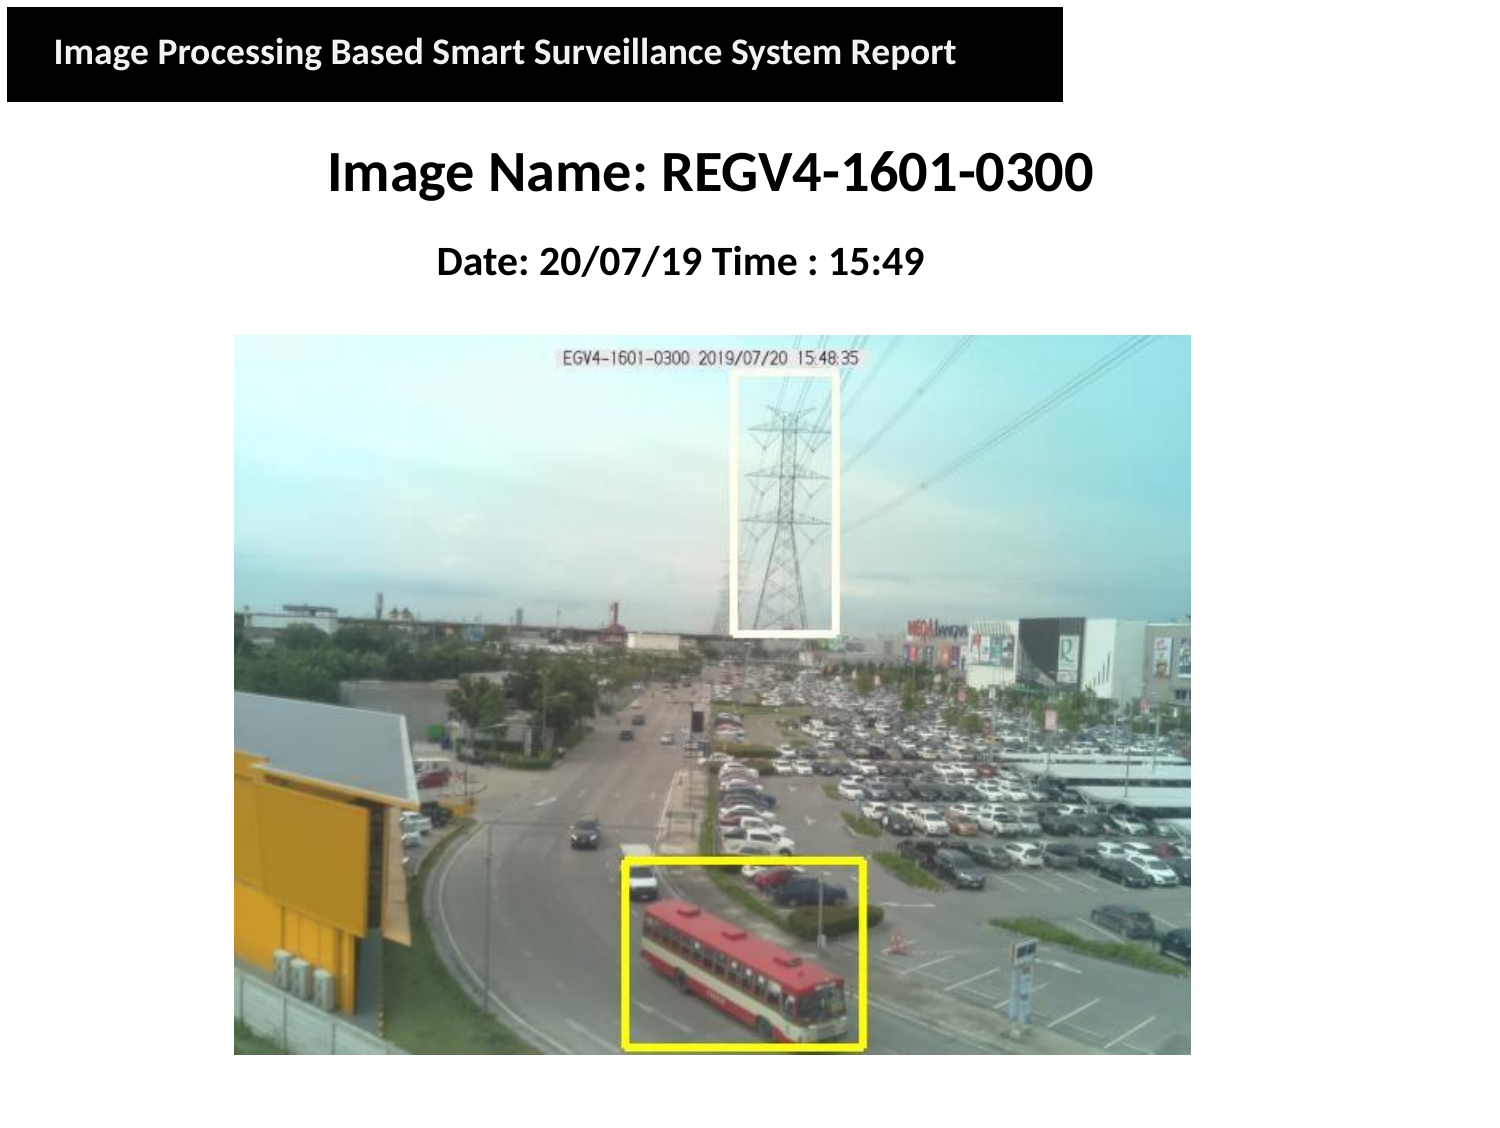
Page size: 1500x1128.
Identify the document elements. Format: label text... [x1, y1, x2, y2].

text_box Image Name: REGV4-1601-0300 [312, 140, 1251, 335]
picture [7, 7, 1063, 102]
picture [234, 335, 1191, 1055]
text_box Date: 20/07/19 Time : 15:49 [421, 234, 1360, 547]
text_box Image Processing Based Smart Surveillance System Report [39, 23, 977, 180]
